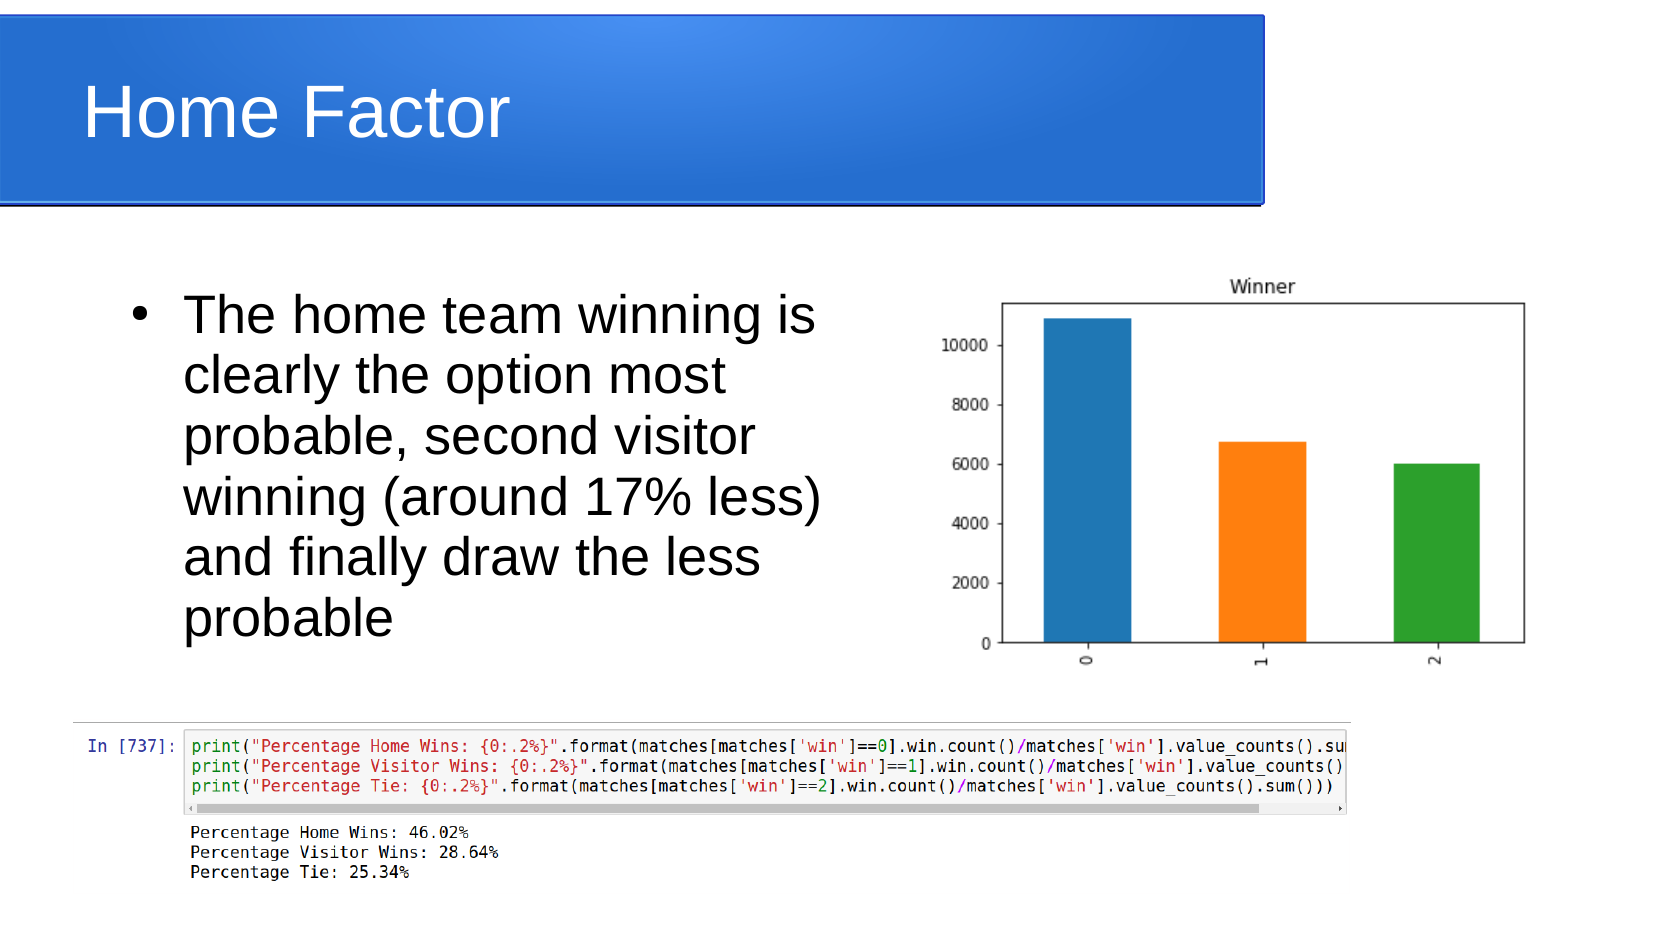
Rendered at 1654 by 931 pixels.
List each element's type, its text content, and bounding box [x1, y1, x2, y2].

picture [930, 267, 1541, 676]
title Home Factor [82, 35, 1235, 189]
picture [73, 719, 1351, 895]
list The home team winning is clearly the option most probable, second visitor winning (around 17% less) and finally draw the less probable [112, 284, 871, 719]
